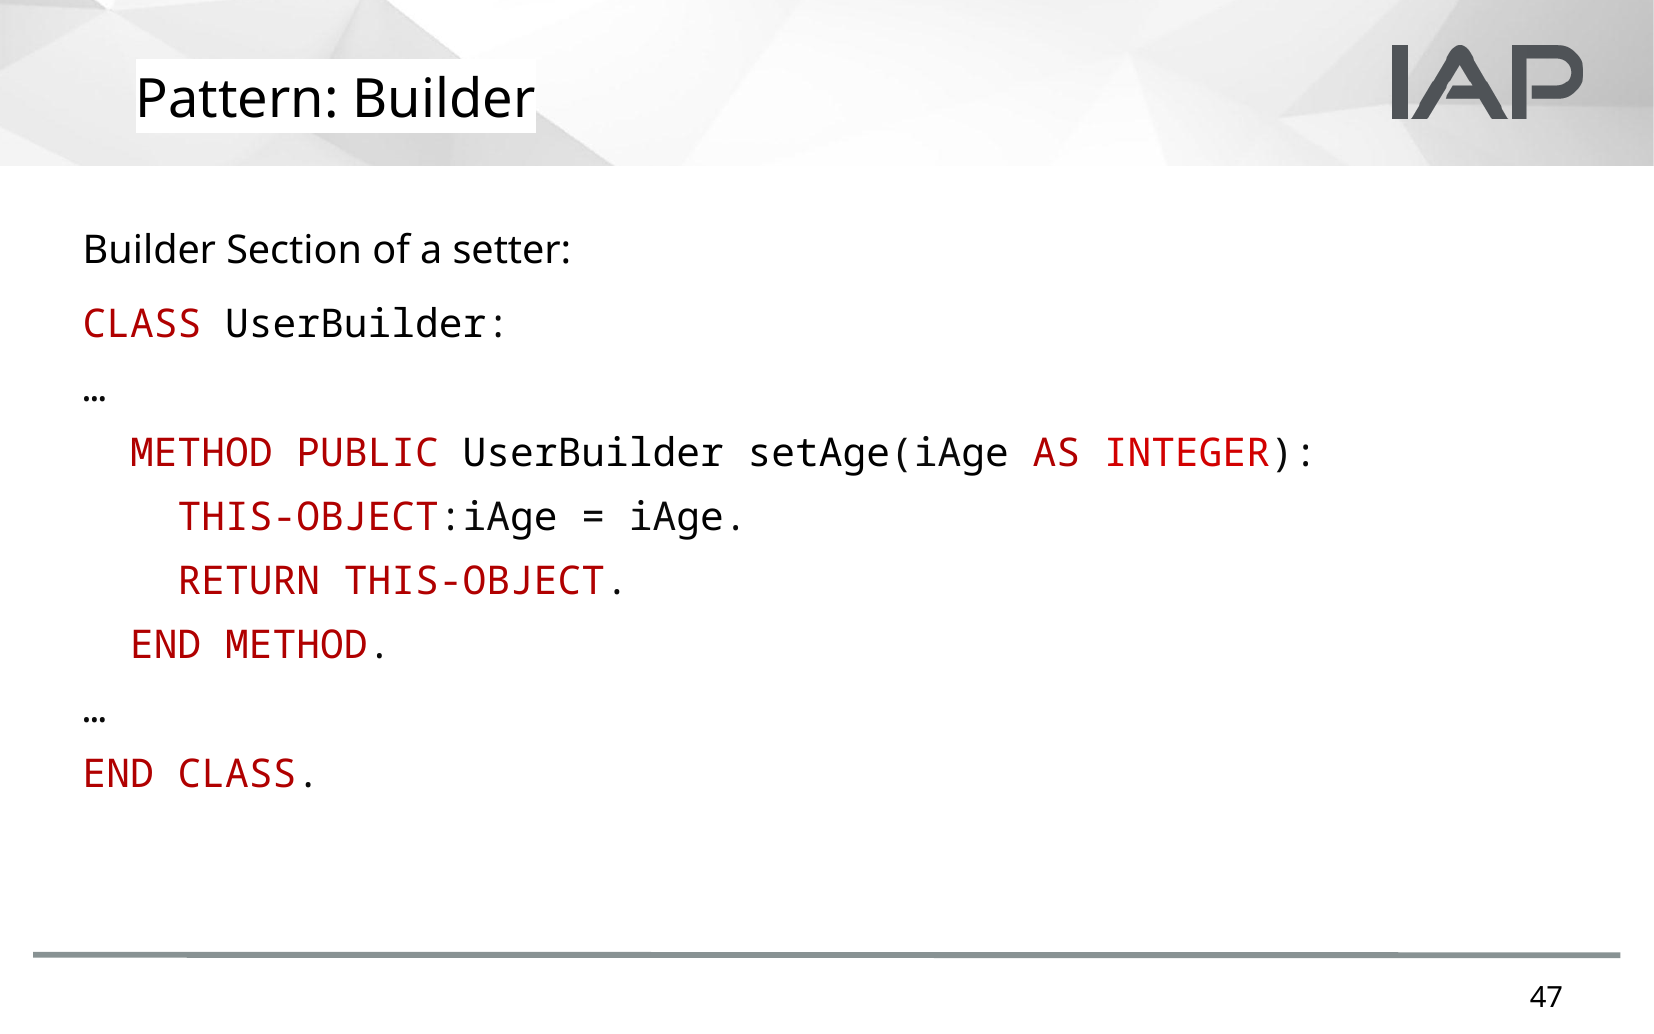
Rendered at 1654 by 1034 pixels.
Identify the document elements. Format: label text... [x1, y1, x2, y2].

list Builder Section of a setter: [82, 221, 1571, 295]
picture [0, 0, 1654, 166]
list CLASS UserBuilder: … METHOD PUBLIC UserBuilder setAge(iAge AS INTEGER): THIS-OBJECT:iAge = iAge. RETURN THIS-OBJECT. END METHOD. … END CLASS. [82, 295, 1571, 915]
title Pattern: Builder [135, 41, 1264, 152]
